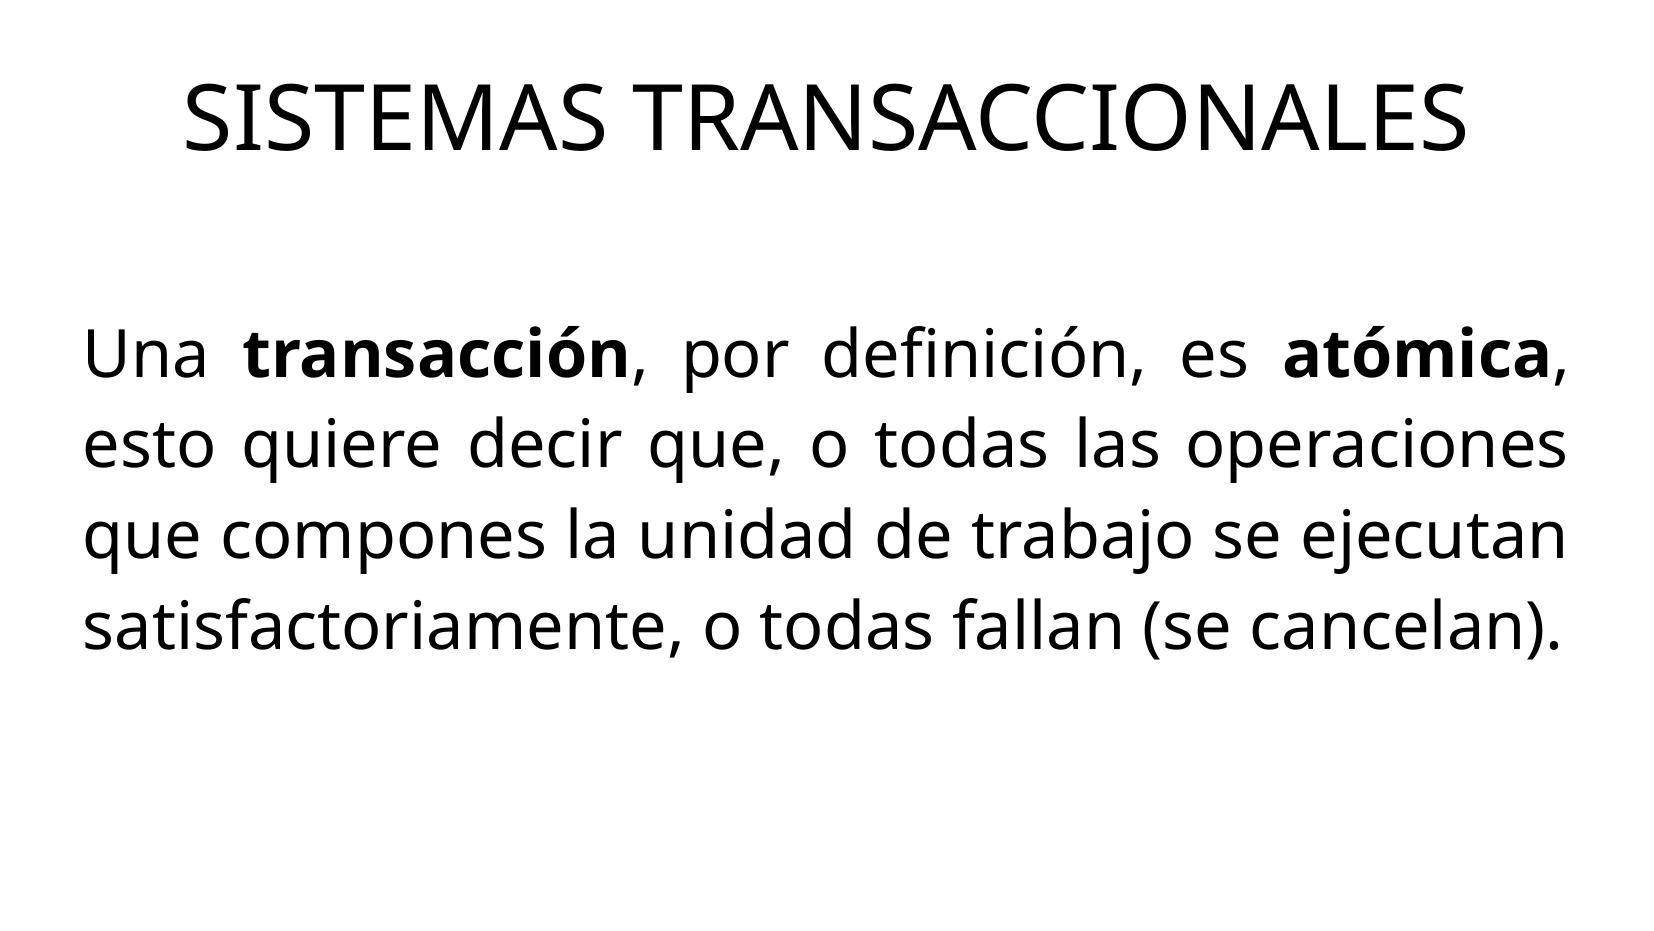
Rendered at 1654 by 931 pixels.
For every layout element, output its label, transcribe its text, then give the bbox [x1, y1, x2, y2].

list Una transacción, por definición, es atómica, esto quiere decir que, o todas las operaciones que compones la unidad de trabajo se ejecutan satisfactoriamente, o todas fallan (se cancelan). [82, 217, 1571, 758]
title SISTEMAS TRANSACCIONALES [82, 37, 1571, 193]
